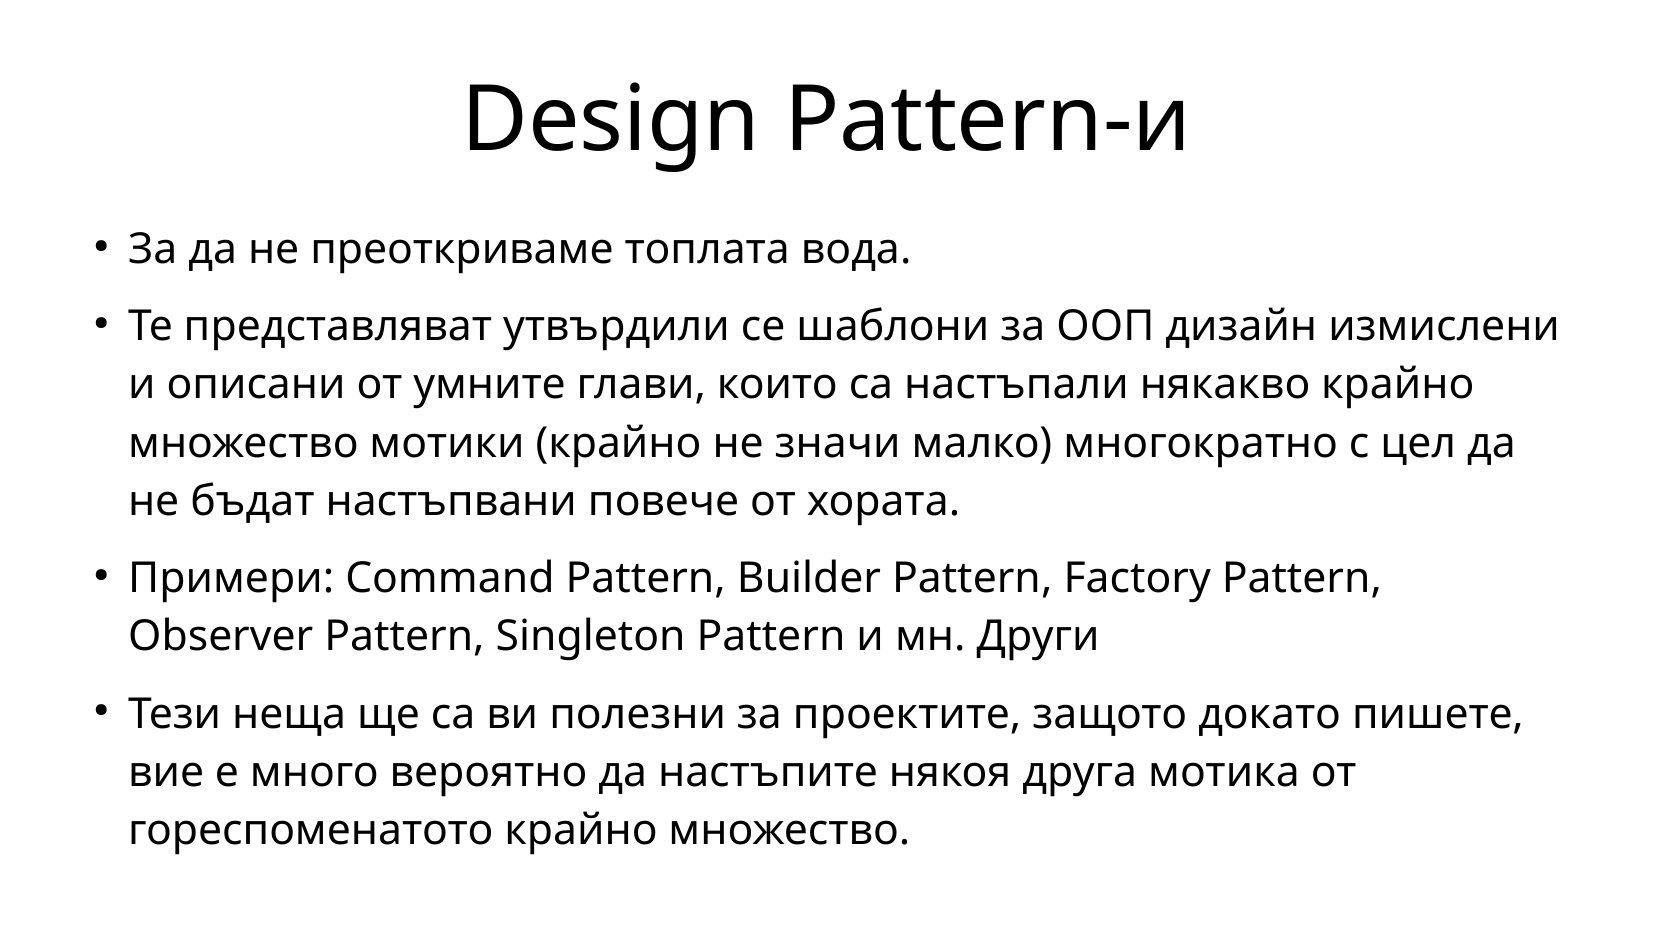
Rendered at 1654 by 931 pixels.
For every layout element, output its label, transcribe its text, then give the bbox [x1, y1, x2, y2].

list За да не преоткриваме топлата вода. Те представляват утвърдили се шаблони за ООП дизайн измислени и описани от умните глави, които са настъпали някакво крайно множество мотики (крайно не значи малко) многократно с цел да не бъдат настъпвани повече от хората. Примери: Command Pattern, Builder Pattern, Factory Pattern, Observer Pattern, Singleton Pattern и мн. Други Тези неща ще са ви полезни за проектите, защото докато пишете, вие е много вероятно да настъпите някоя друга мотика от гореспоменатото крайно множество. [82, 217, 1571, 863]
title Design Pattern-и [82, 37, 1571, 193]
